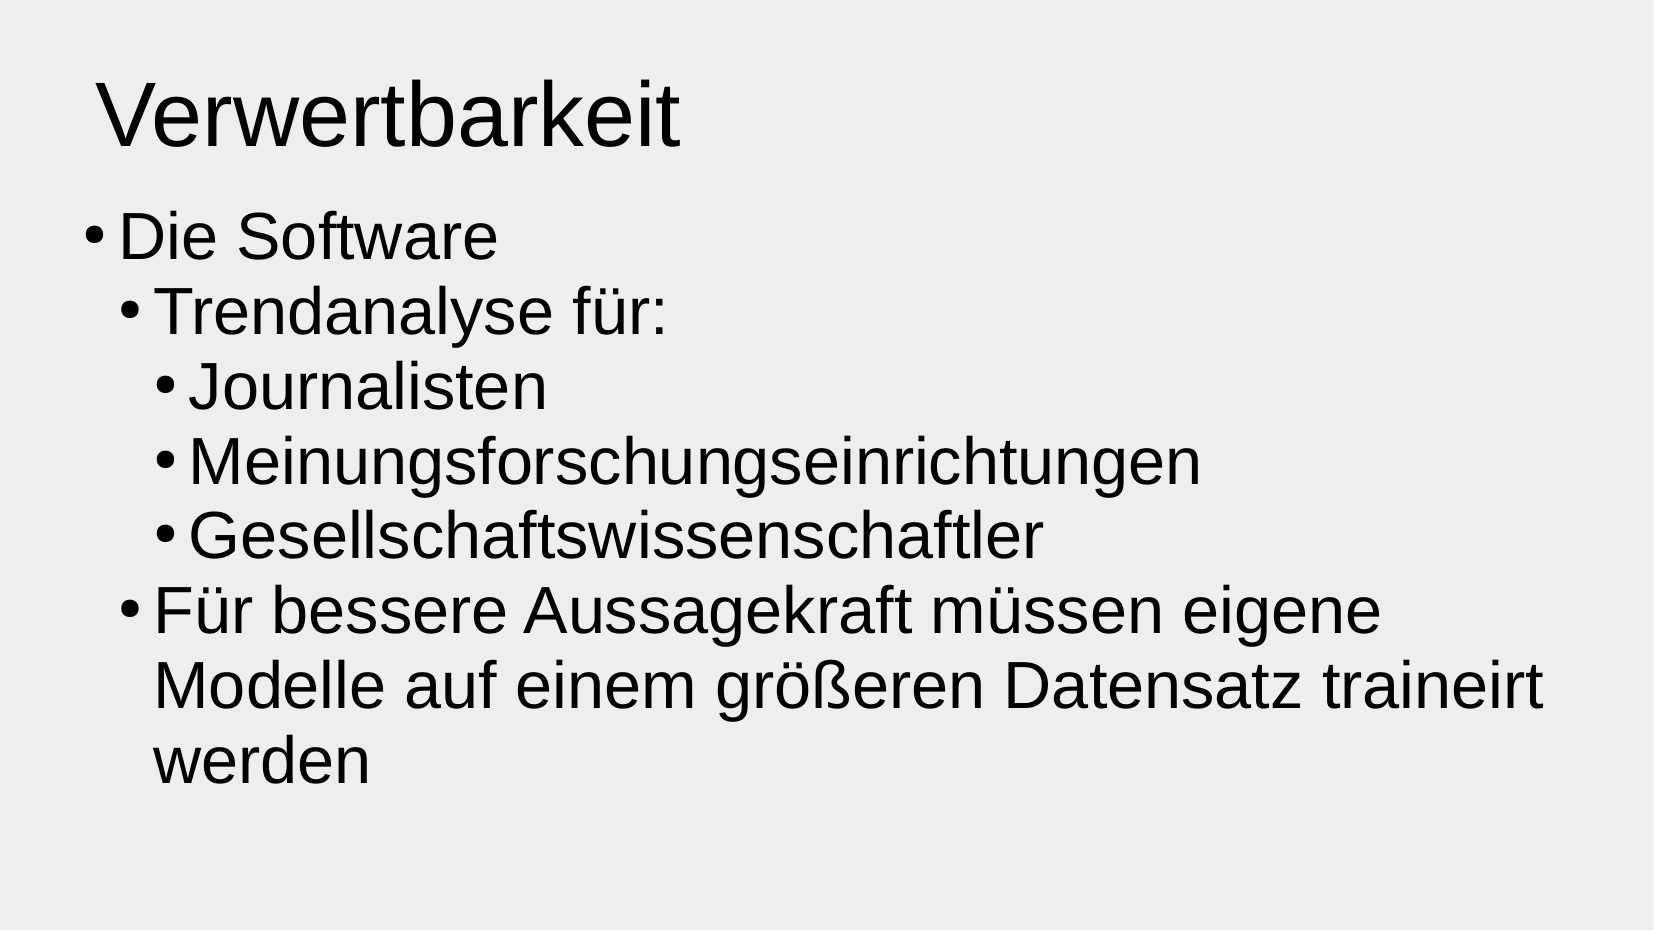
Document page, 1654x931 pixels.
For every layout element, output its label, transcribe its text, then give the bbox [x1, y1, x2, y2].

title Verwertbarkeit [60, 12, 1591, 218]
subtitle Die Software Trendanalyse für: Journalisten Meinungsforschungseinrichtungen Gesellschaftswissenschaftler Für bessere Aussagekraft müssen eigene Modelle auf einem größeren Datensatz traineirt werden [82, 199, 1571, 931]
